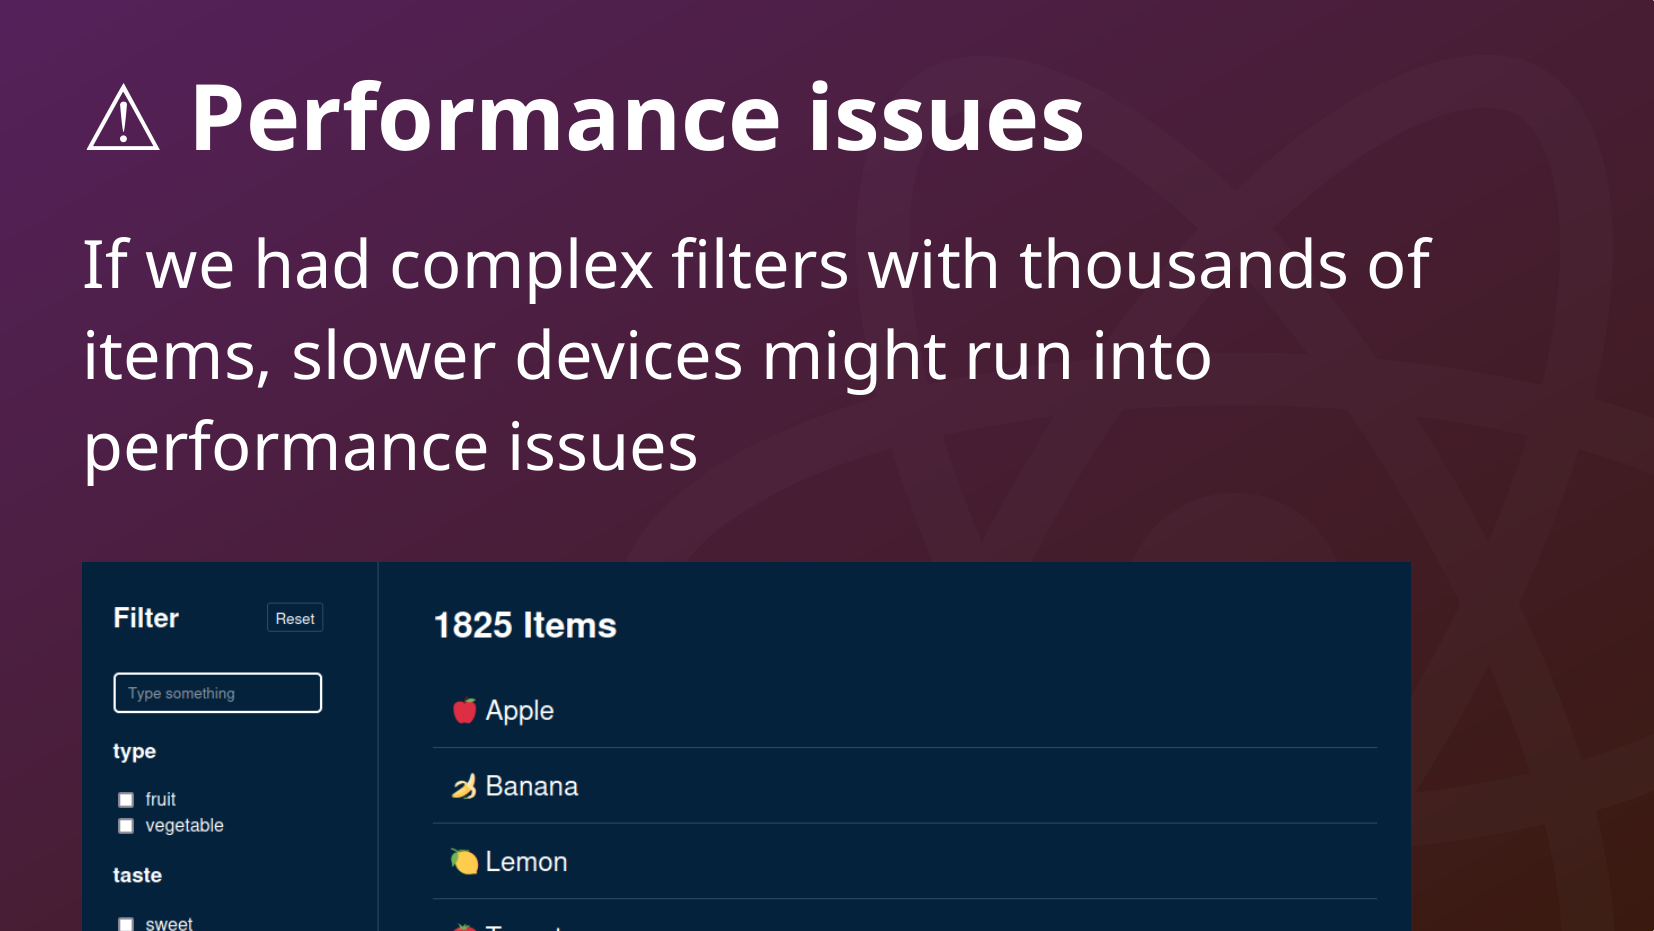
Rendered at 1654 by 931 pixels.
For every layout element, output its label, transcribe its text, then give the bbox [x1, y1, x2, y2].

picture [82, 562, 1411, 931]
title ⚠️ Performance issues [82, 37, 1571, 193]
list If we had complex filters with thousands of items, slower devices might run into performance issues [82, 217, 1571, 758]
